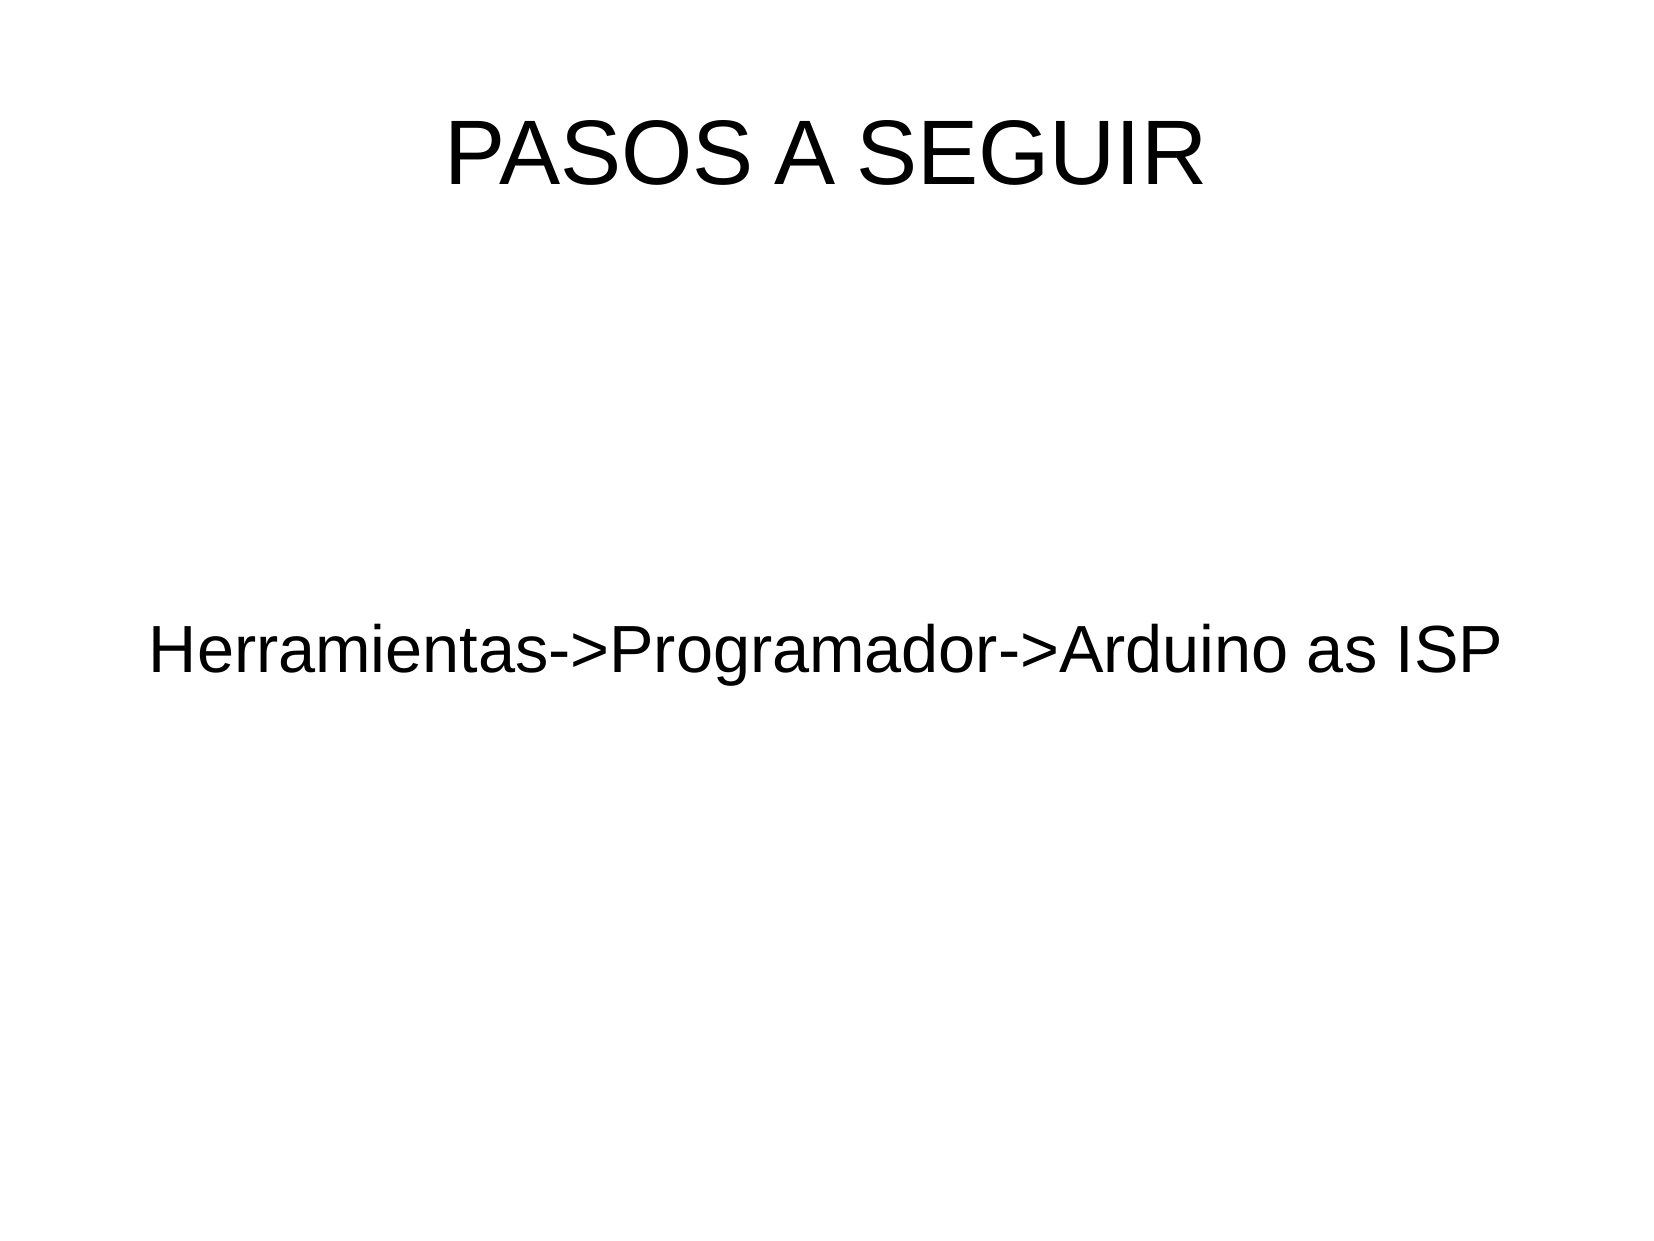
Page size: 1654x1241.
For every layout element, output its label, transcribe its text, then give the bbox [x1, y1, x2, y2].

subtitle Herramientas->Programador->Arduino as ISP [82, 290, 1571, 1010]
title PASOS A SEGUIR [82, 49, 1571, 257]
